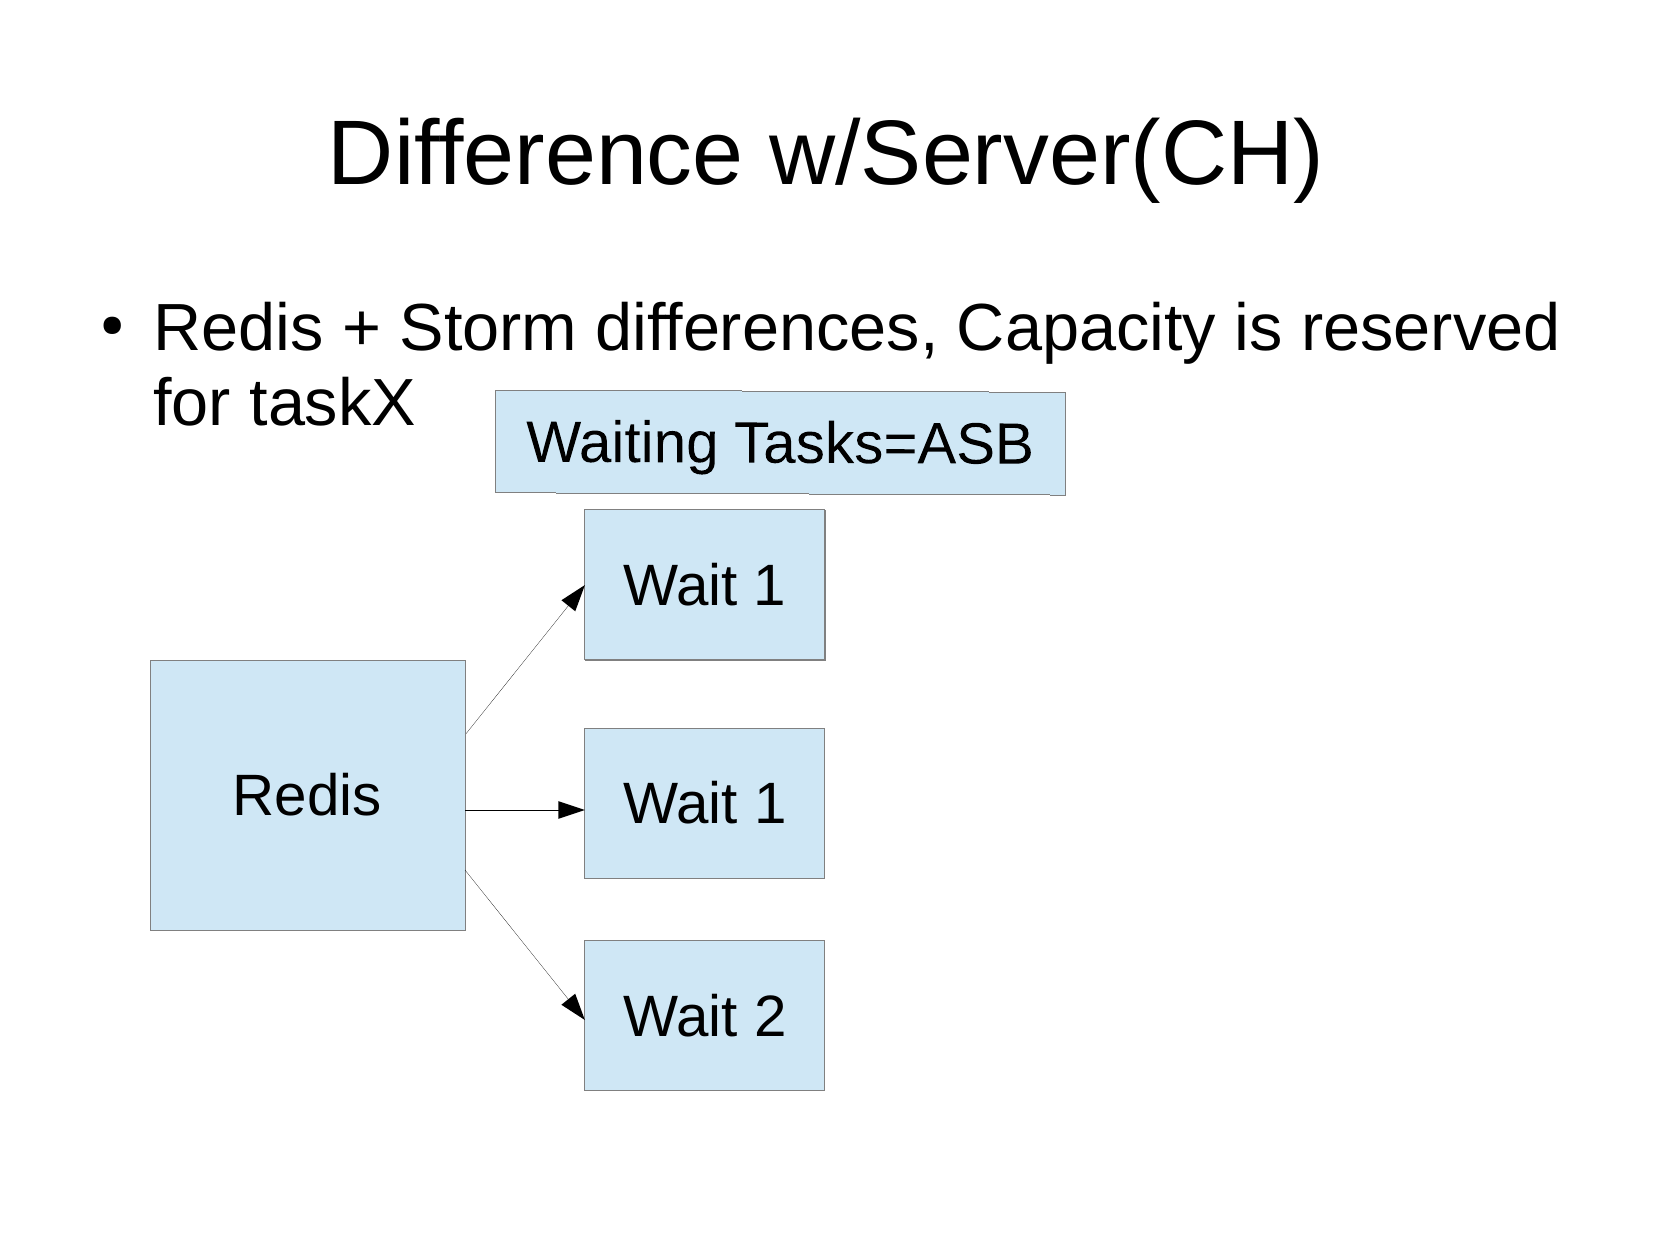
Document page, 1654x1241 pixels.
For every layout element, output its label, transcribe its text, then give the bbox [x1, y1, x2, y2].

text_box Wait 1 [584, 728, 825, 879]
text_box Redis [150, 660, 466, 931]
text_box [585, 510, 826, 661]
text_box Wait 1 [584, 509, 825, 660]
text_box Wait 2 [584, 940, 825, 1091]
list Redis + Storm differences, Capacity is reserved for taskX [82, 290, 1571, 1109]
title Difference w/Server(CH) [82, 49, 1571, 257]
text_box Waiting Tasks=ASB [495, 390, 1066, 496]
